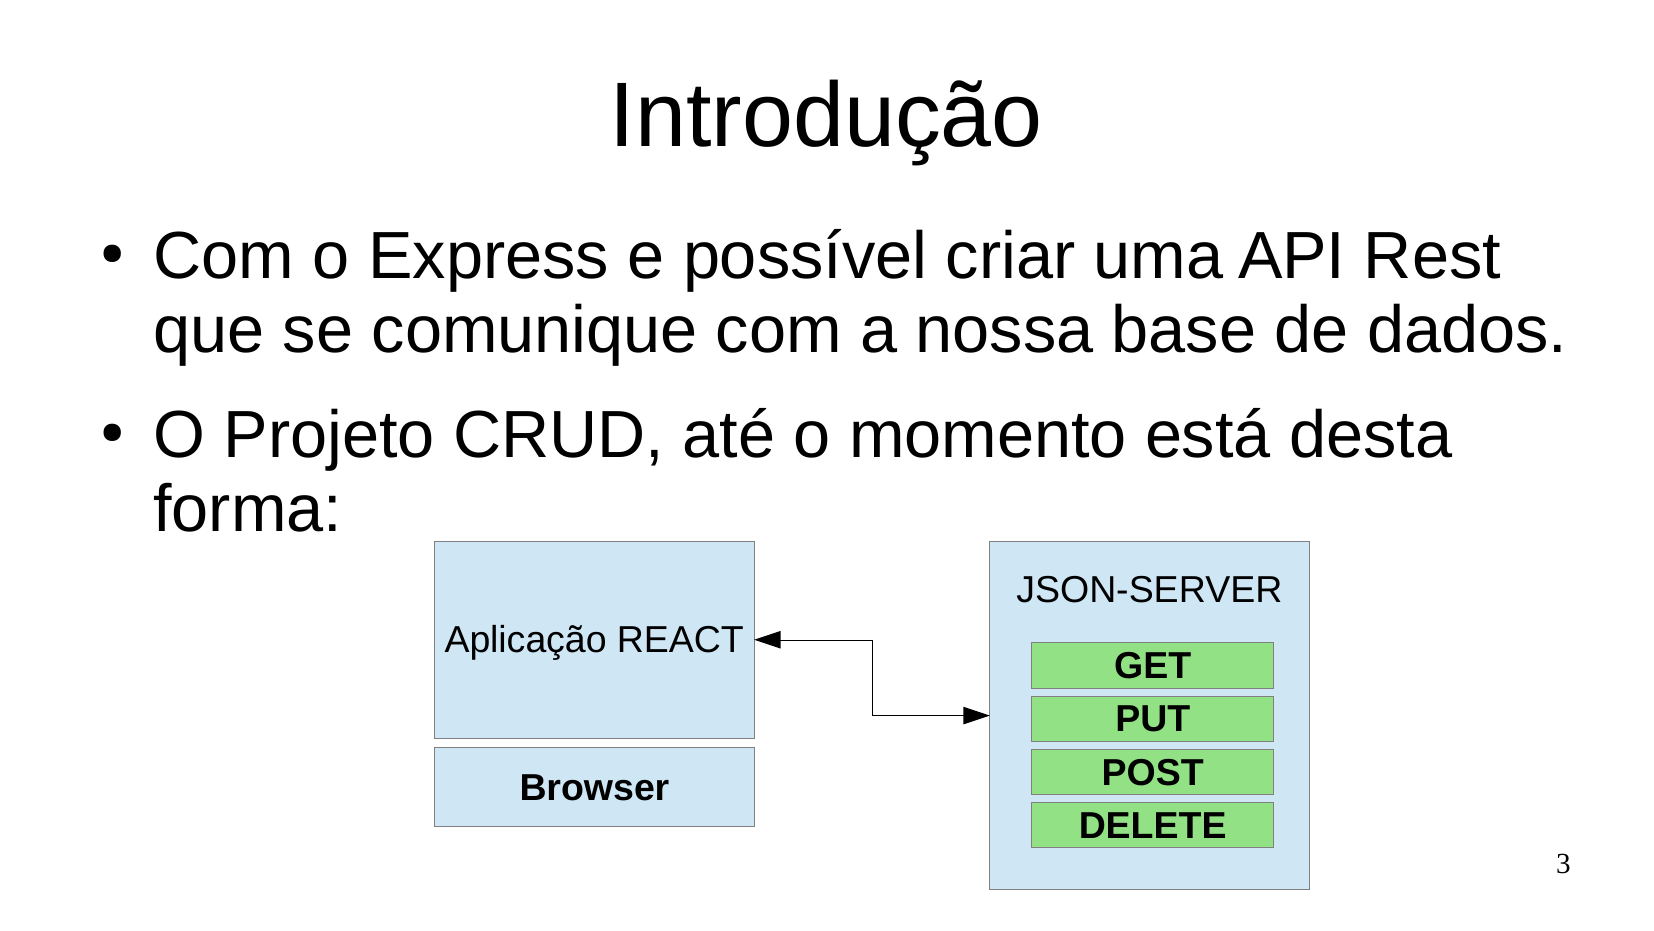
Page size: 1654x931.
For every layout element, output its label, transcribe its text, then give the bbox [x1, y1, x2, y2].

text_box POST [1031, 749, 1274, 795]
text_box PUT [1031, 696, 1274, 742]
text_box Aplicação REACT [434, 541, 755, 739]
list Com o Express e possível criar uma API Rest que se comunique com a nossa base de dados. O Projeto CRUD, até o momento está desta forma: [82, 217, 1571, 758]
text_box DELETE [1031, 802, 1274, 848]
text_box Browser [434, 747, 755, 827]
text_box JSON-SERVER [989, 541, 1310, 890]
text_box GET [1031, 642, 1274, 689]
title Introdução [82, 37, 1571, 193]
